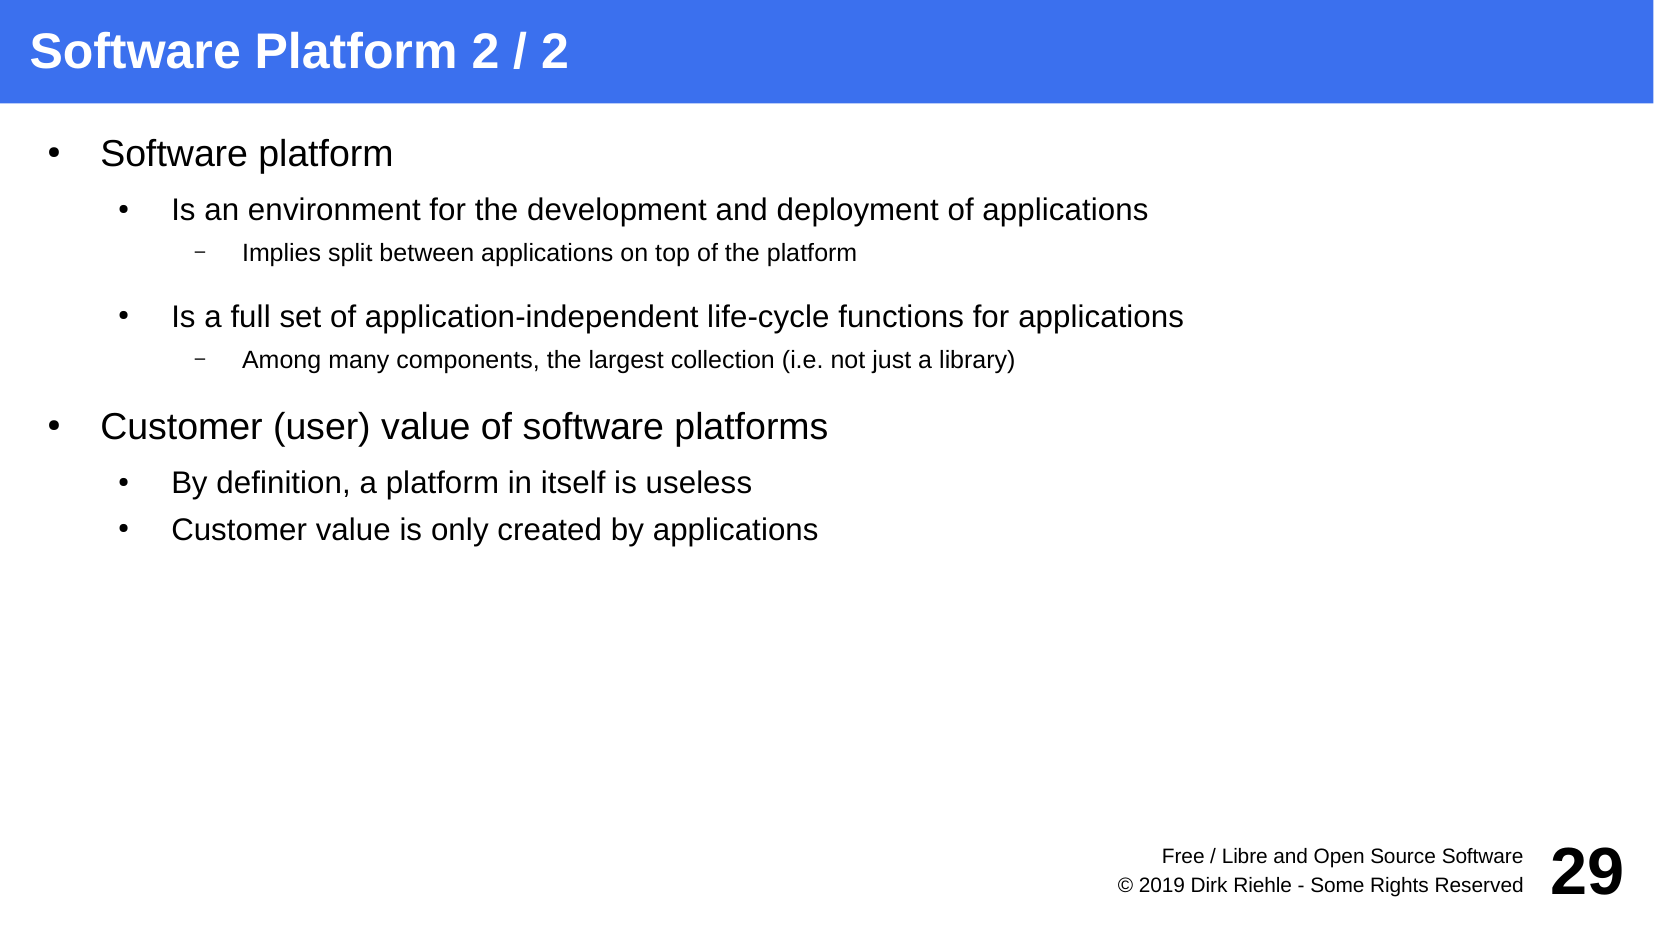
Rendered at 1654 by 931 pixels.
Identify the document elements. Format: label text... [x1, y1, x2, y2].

title Software Platform 2 / 2 [0, 0, 1654, 104]
list Software platform Is an environment for the development and deployment of applications Implies split between applications on top of the platform Is a full set of application-independent life-cycle functions for applications Among many components, the largest collection (i.e. not just a library) Customer (user) value of software platforms By definition, a platform in itself is useless Customer value is only created by applications [29, 132, 1625, 813]
